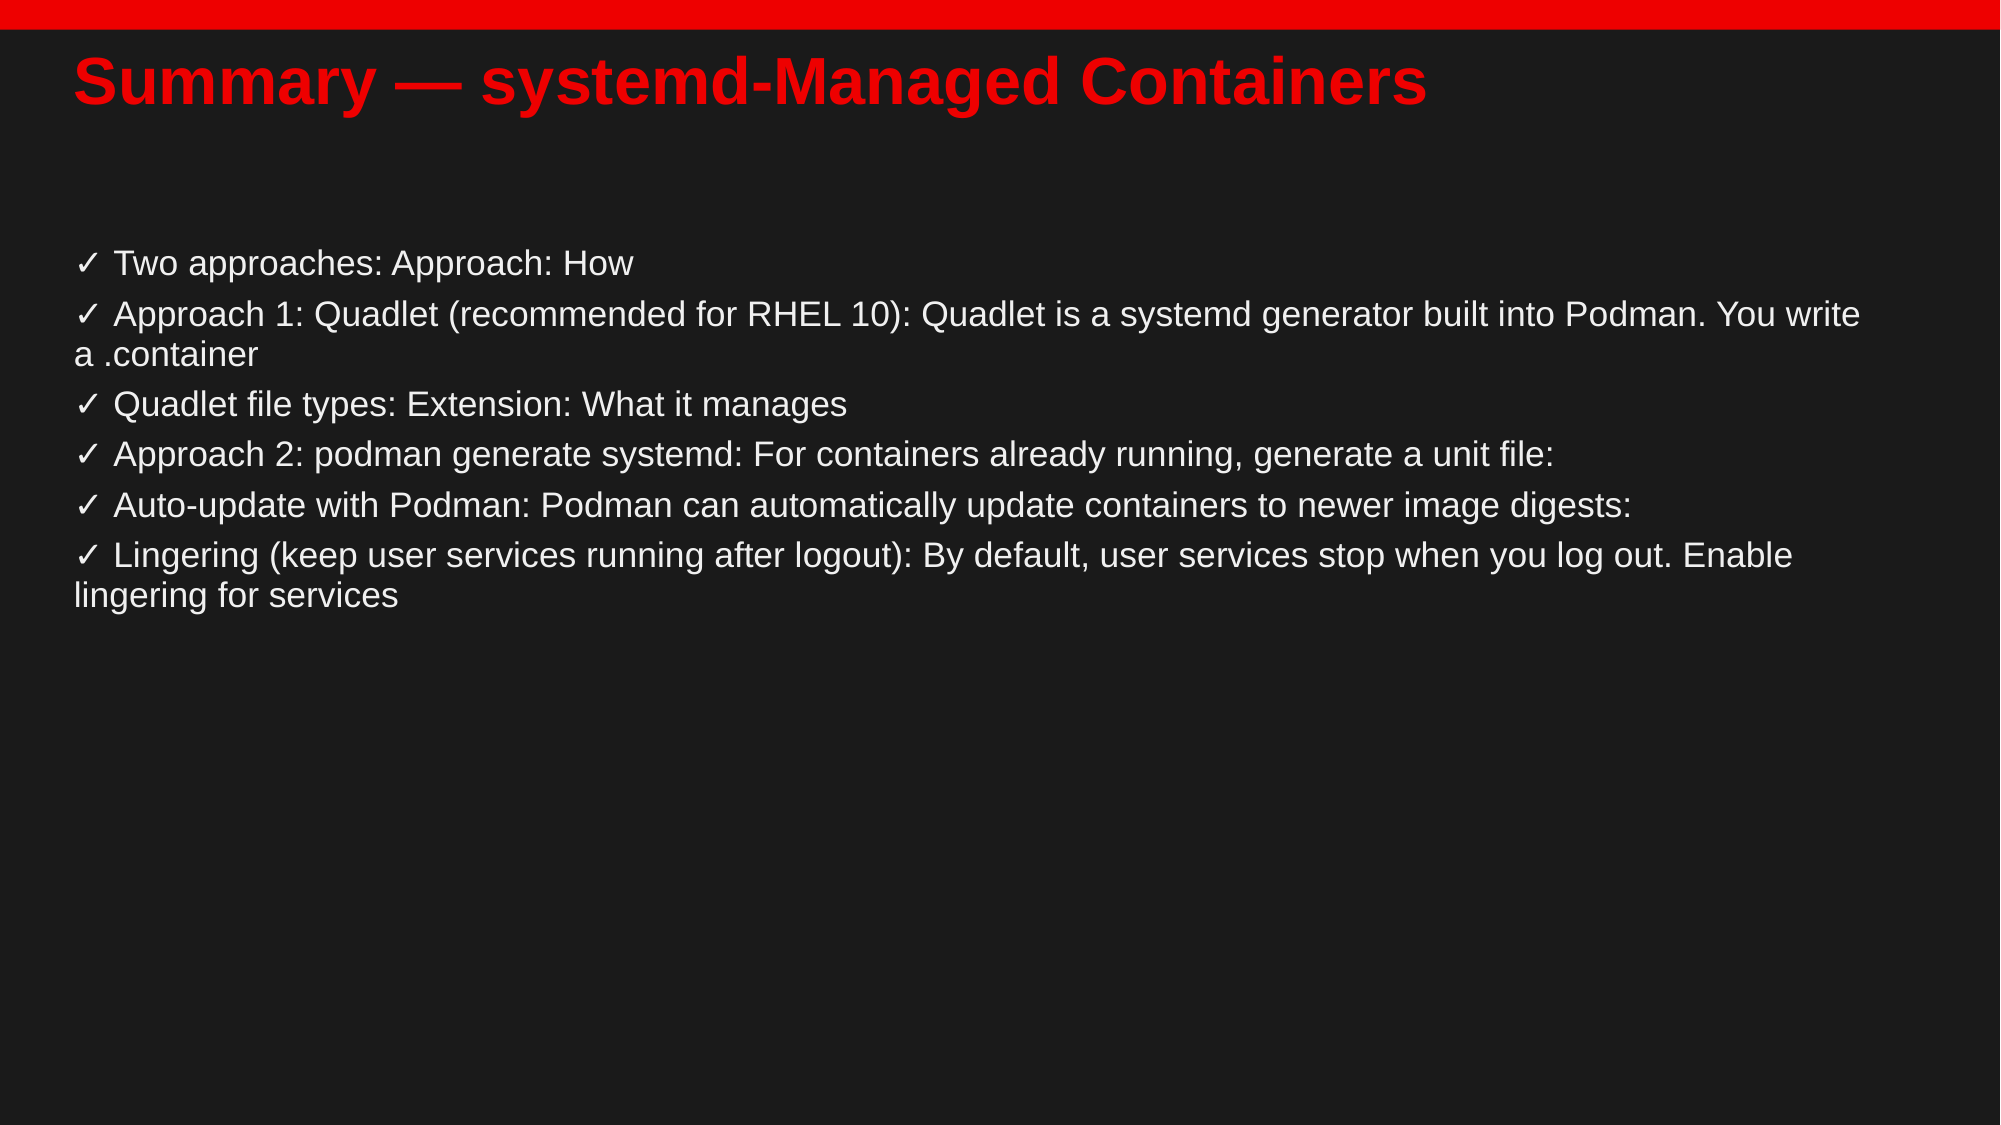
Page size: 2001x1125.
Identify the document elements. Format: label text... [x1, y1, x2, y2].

text_box ✓ Two approaches: Approach: How ✓ Approach 1: Quadlet (recommended for RHEL 10): Quadlet is a systemd generator built into Podman. You write a .container ✓ Quadlet file types: Extension: What it manages ✓ Approach 2: podman generate systemd: For containers already running, generate a unit file: ✓ Auto-update with Podman: Podman can automatically update containers to newer image digests: ✓ Lingering (keep user services running after logout): By default, user services stop when you log out. Enable lingering for services [59, 236, 1942, 1037]
text_box [0, 0, 2001, 30]
text_box Summary — systemd-Managed Containers [59, 36, 1942, 208]
